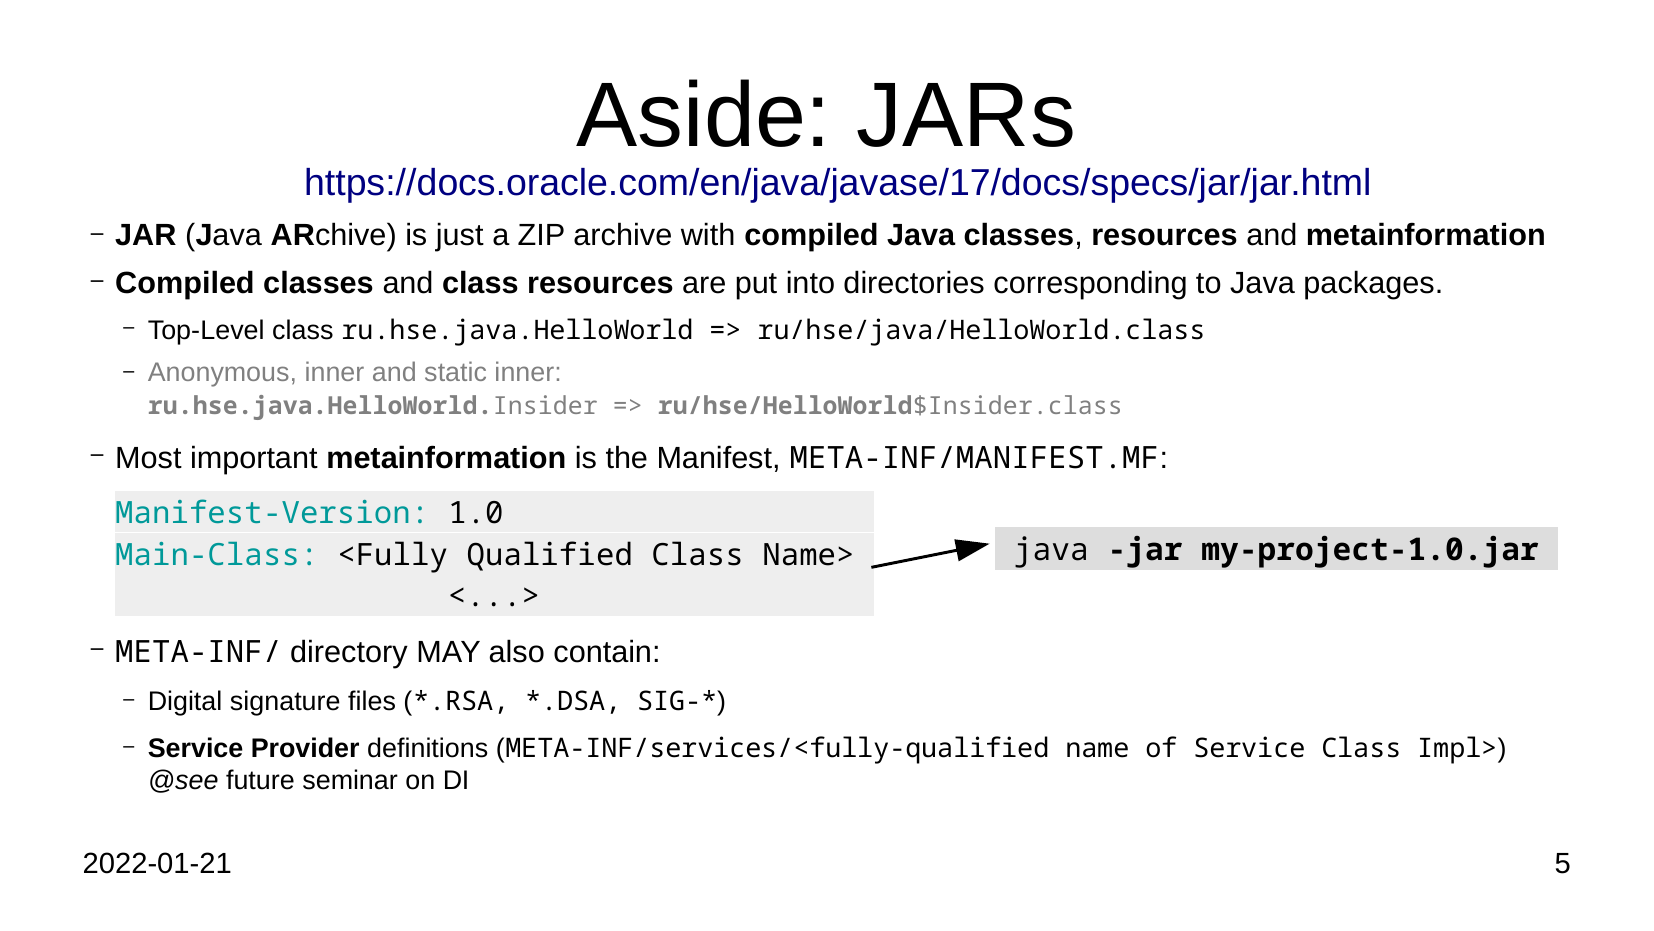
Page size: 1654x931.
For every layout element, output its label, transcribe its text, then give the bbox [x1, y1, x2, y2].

list JAR (Java ARchive) is just a ZIP archive with compiled Java classes, resources and metainformation Compiled classes and class resources are put into directories corresponding to Java packages. Top-Level class ru.hse.java.HelloWorld => ru/hse/java/HelloWorld.class Anonymous, inner and static inner: ru.hse.java.HelloWorld.Insider => ru/hse/HelloWorld$Insider.class Most important metainformation is the Manifest, META-INF/MANIFEST.MF: Manifest-Version: 1.0 Main-Class: <Fully Qualified Class Name> <...> META-INF/ directory MAY also contain: Digital signature files (*.RSA, *.DSA, SIG-*) Service Provider definitions (META-INF/services/<fully-qualified name of Service Class Impl>) @see future seminar on DI [82, 217, 1571, 815]
text_box https://docs.oracle.com/en/java/javase/17/docs/specs/jar/jar.html [289, 153, 1387, 211]
text_box java -jar my-project-1.0.jar [980, 519, 1583, 573]
title Aside: JARs [82, 37, 1571, 193]
